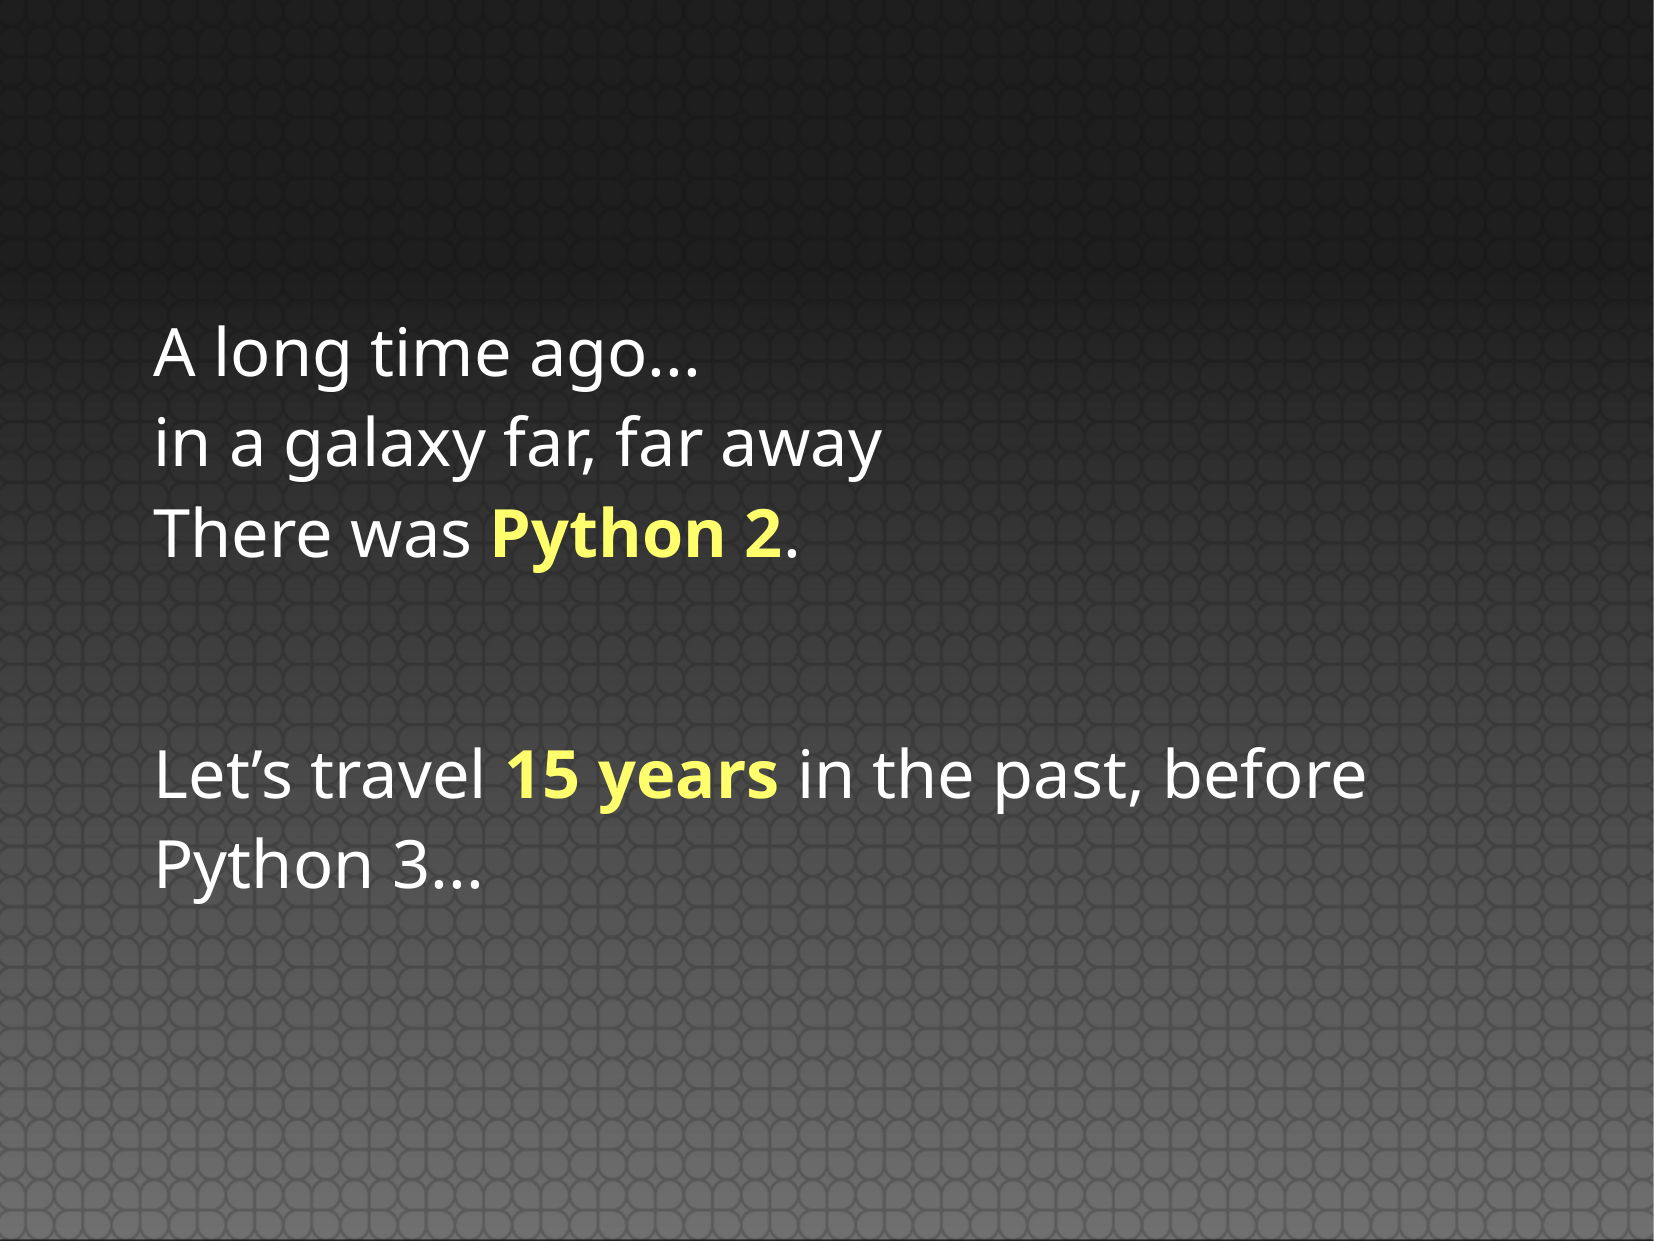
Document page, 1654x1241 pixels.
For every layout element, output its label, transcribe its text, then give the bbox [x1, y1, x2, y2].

picture [0, 0, 1654, 1241]
list A long time ago... in a galaxy far, far away There was Python 2. Let’s travel 15 years in the past, before Python 3... [82, 304, 1571, 1045]
